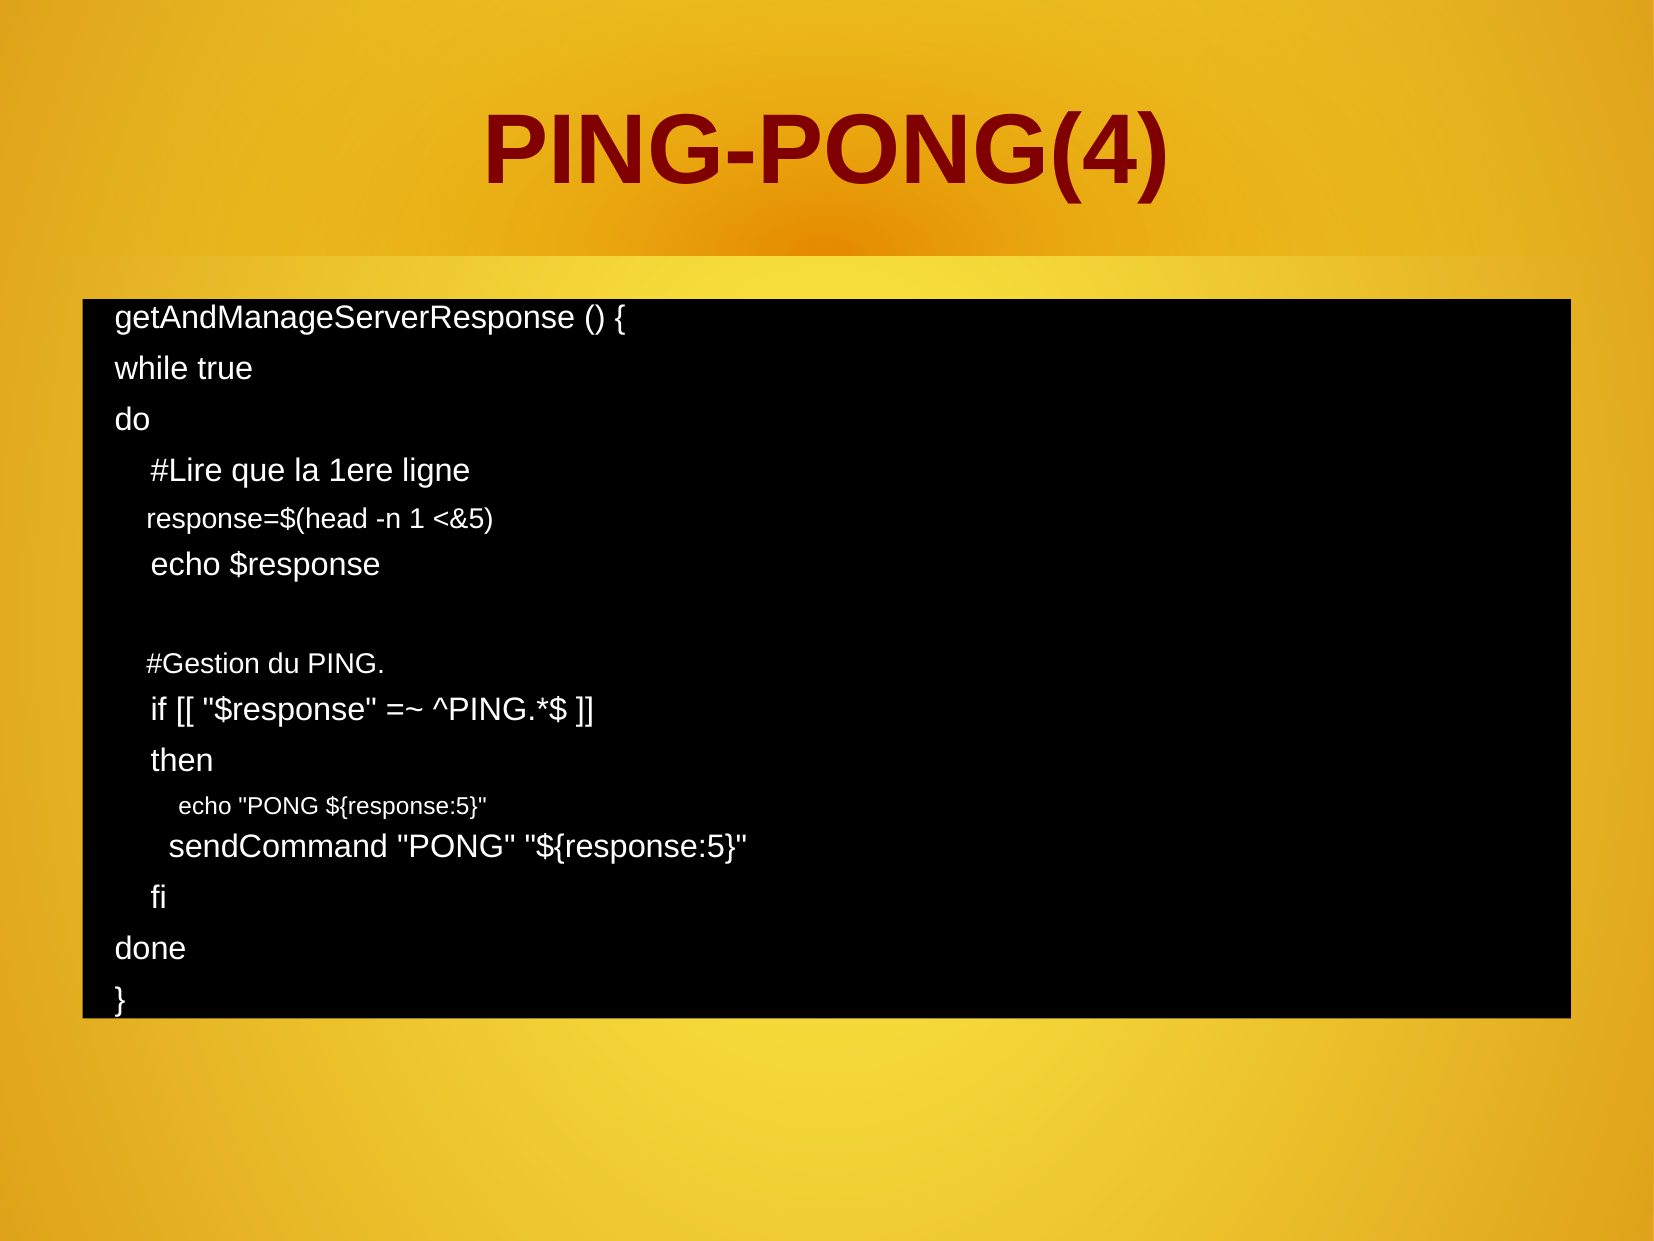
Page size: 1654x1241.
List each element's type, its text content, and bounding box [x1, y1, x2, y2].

title PING-PONG(4) [82, 47, 1571, 252]
list getAndManageServerResponse () { while true do #Lire que la 1ere ligne response=$(head -n 1 <&5) echo $response #Gestion du PING. if [[ "$response" =~ ^PING.*$ ]] then echo "PONG ${response:5}" sendCommand "PONG" "${response:5}" fi done } [82, 299, 1571, 1019]
